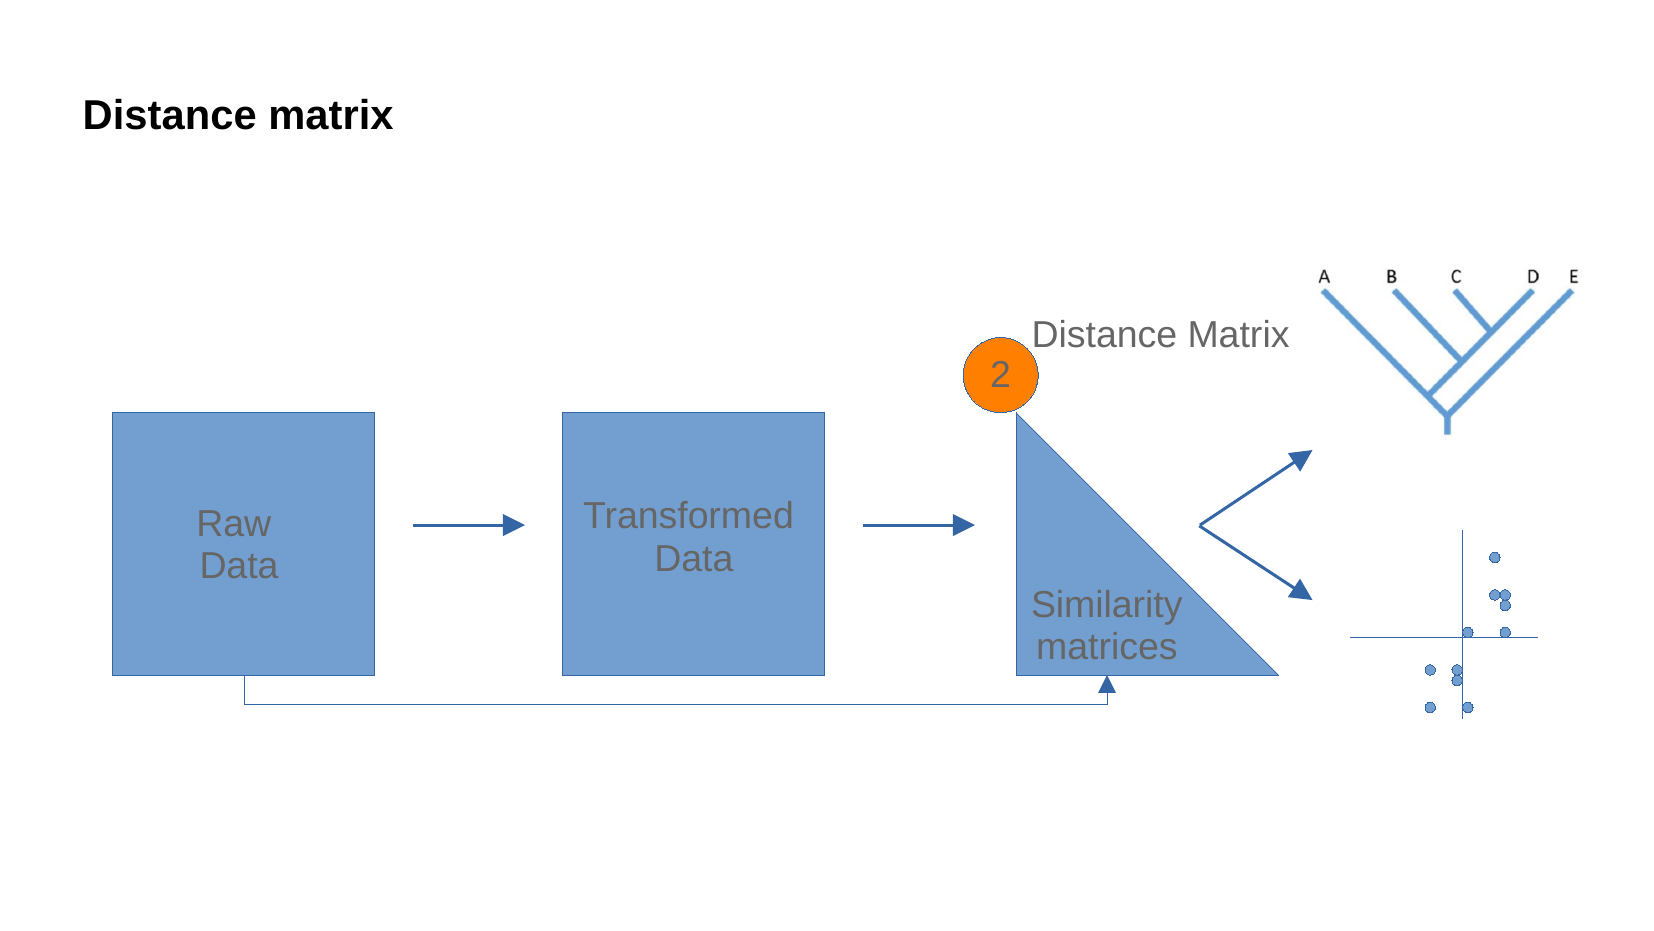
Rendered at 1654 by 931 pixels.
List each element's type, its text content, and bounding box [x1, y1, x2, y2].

text_box [963, 347, 975, 403]
text_box [1489, 589, 1511, 611]
text_box Similarity matrices [1016, 576, 1198, 676]
text_box [1425, 664, 1436, 676]
text_box [977, 337, 1016, 346]
text_box Transformed Data [568, 487, 820, 587]
text_box Raw Data [181, 495, 297, 595]
title Distance matrix [82, 37, 1571, 193]
text_box [112, 412, 375, 676]
text_box [1500, 627, 1511, 638]
picture [1312, 262, 1589, 441]
text_box [1489, 552, 1501, 563]
text_box [1462, 702, 1474, 713]
text_box [1016, 412, 1180, 576]
text_box 2 [975, 346, 1026, 404]
text_box [1026, 364, 1039, 403]
text_box [1451, 664, 1463, 686]
text_box [1425, 702, 1436, 713]
text_box [1198, 594, 1279, 676]
text_box [976, 404, 1025, 413]
text_box Distance Matrix [1016, 306, 1305, 364]
text_box [562, 412, 825, 676]
text_box [1462, 627, 1474, 638]
